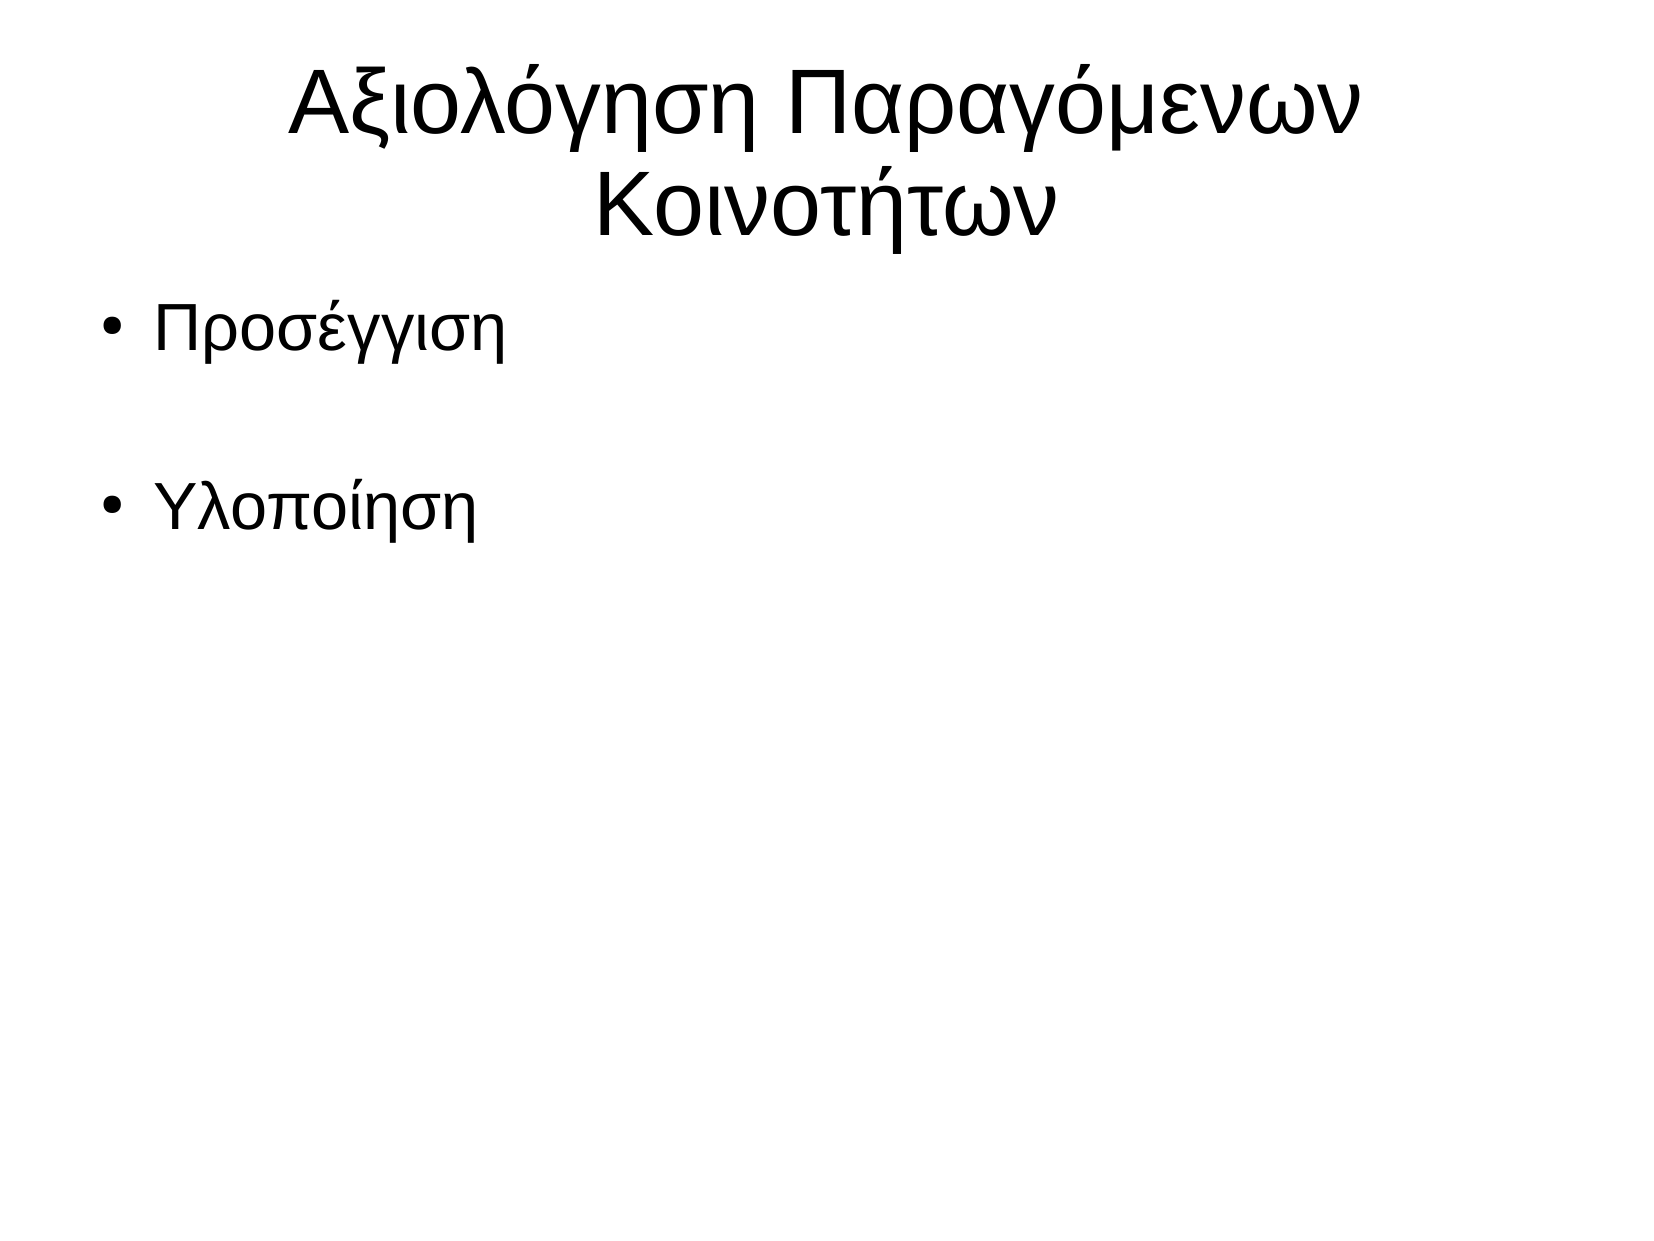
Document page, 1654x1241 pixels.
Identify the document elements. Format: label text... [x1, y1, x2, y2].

title Αξιολόγηση Παραγόμενων Κοινοτήτων [82, 49, 1571, 257]
list Προσέγγιση Υλοποίηση [82, 290, 1538, 1010]
